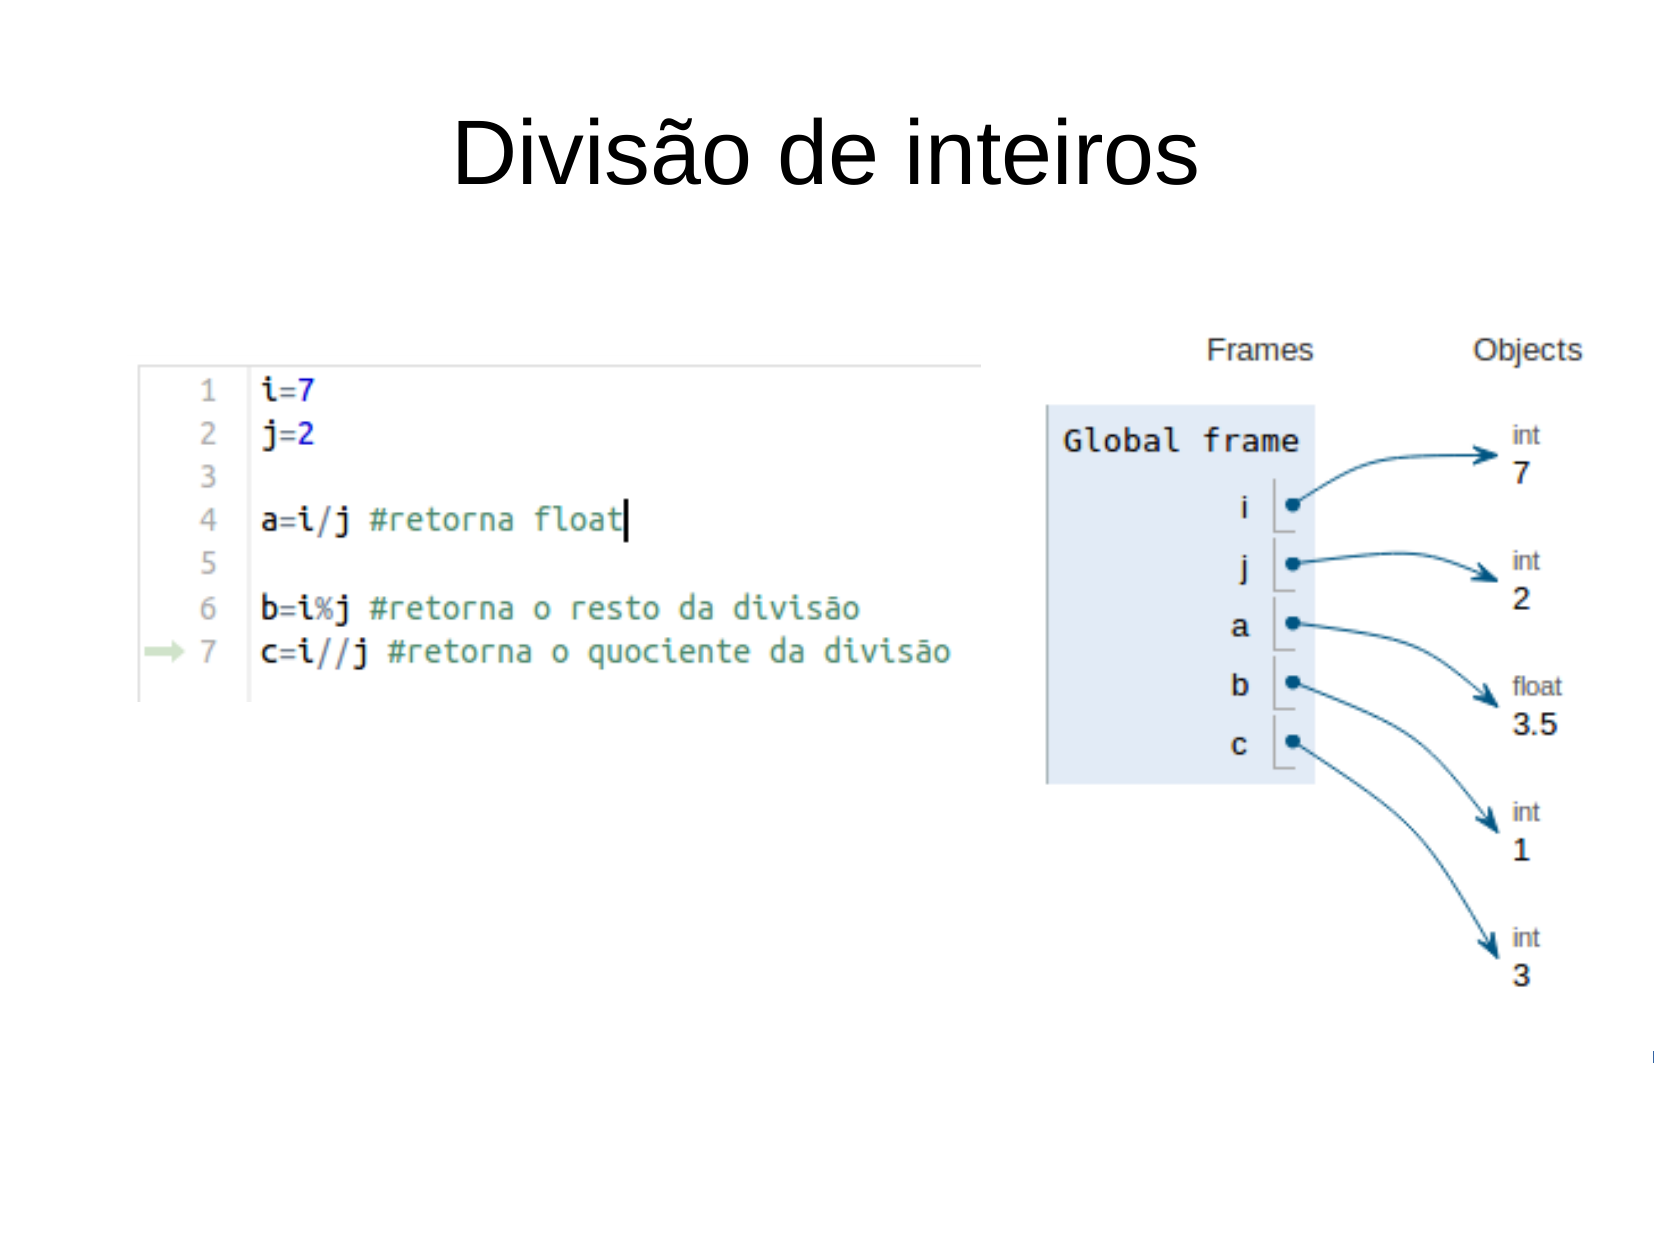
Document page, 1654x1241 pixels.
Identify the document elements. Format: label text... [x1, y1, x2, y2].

picture [1027, 307, 1607, 1014]
title Divisão de inteiros [82, 49, 1571, 257]
picture [127, 354, 981, 702]
